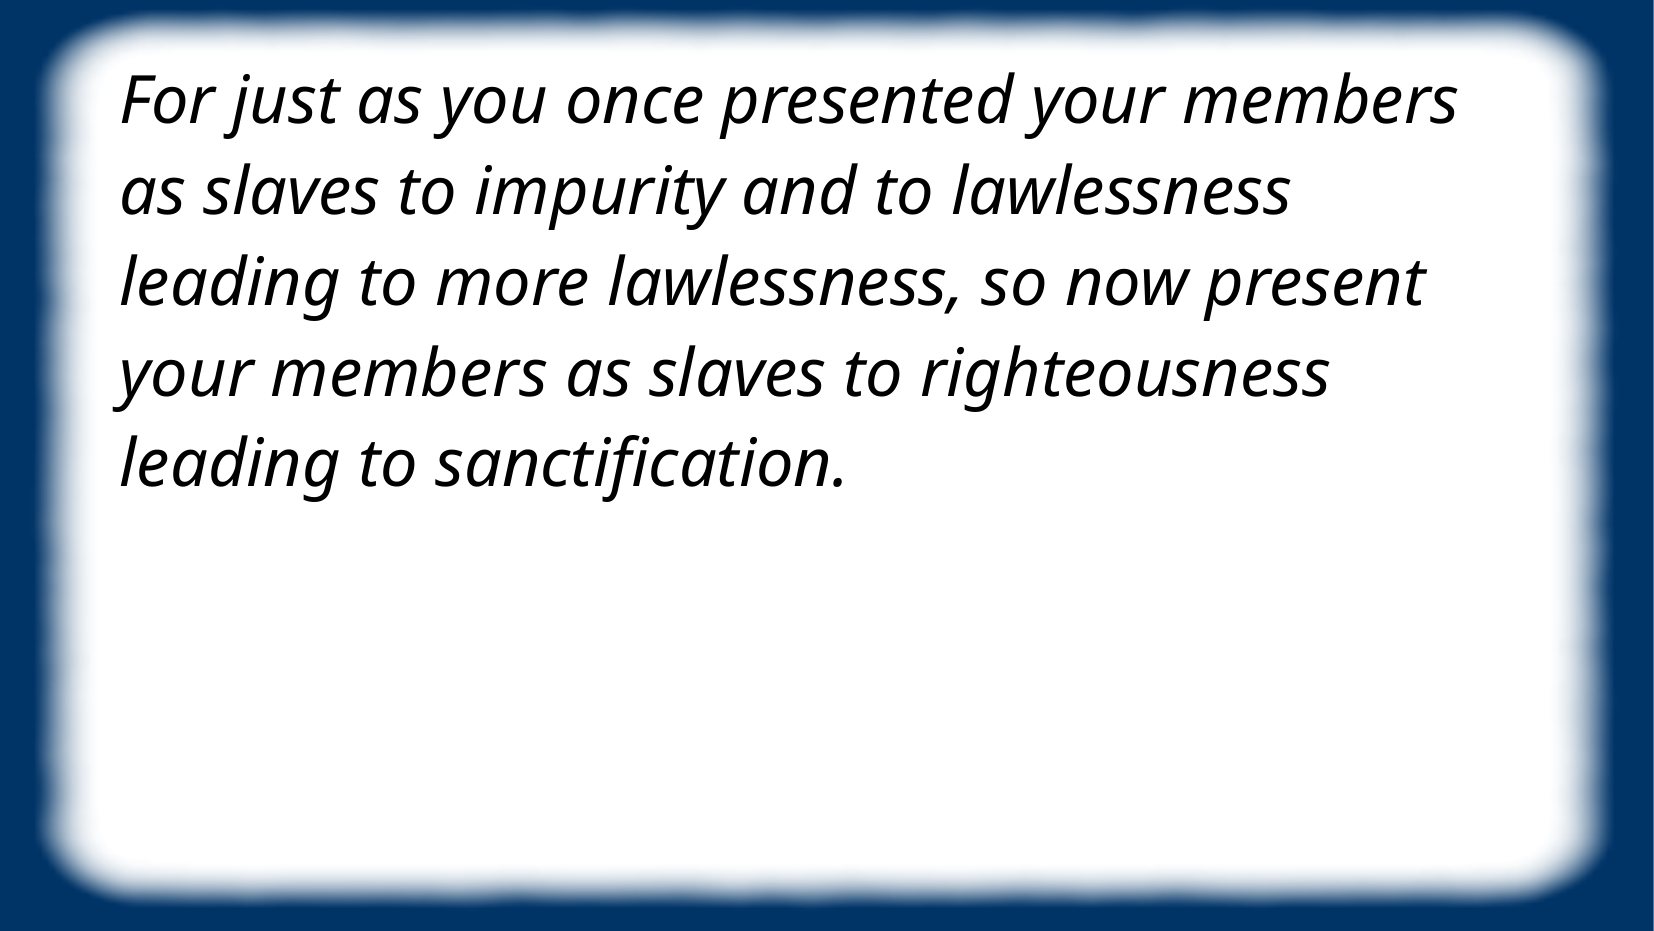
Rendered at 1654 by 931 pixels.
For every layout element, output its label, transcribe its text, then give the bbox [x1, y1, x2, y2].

picture [0, 0, 1654, 931]
text_box For just as you once presented your members as slaves to impurity and to lawlessness leading to more lawlessness, so now present your members as slaves to righteousness leading to sanctification. [105, 45, 1546, 504]
